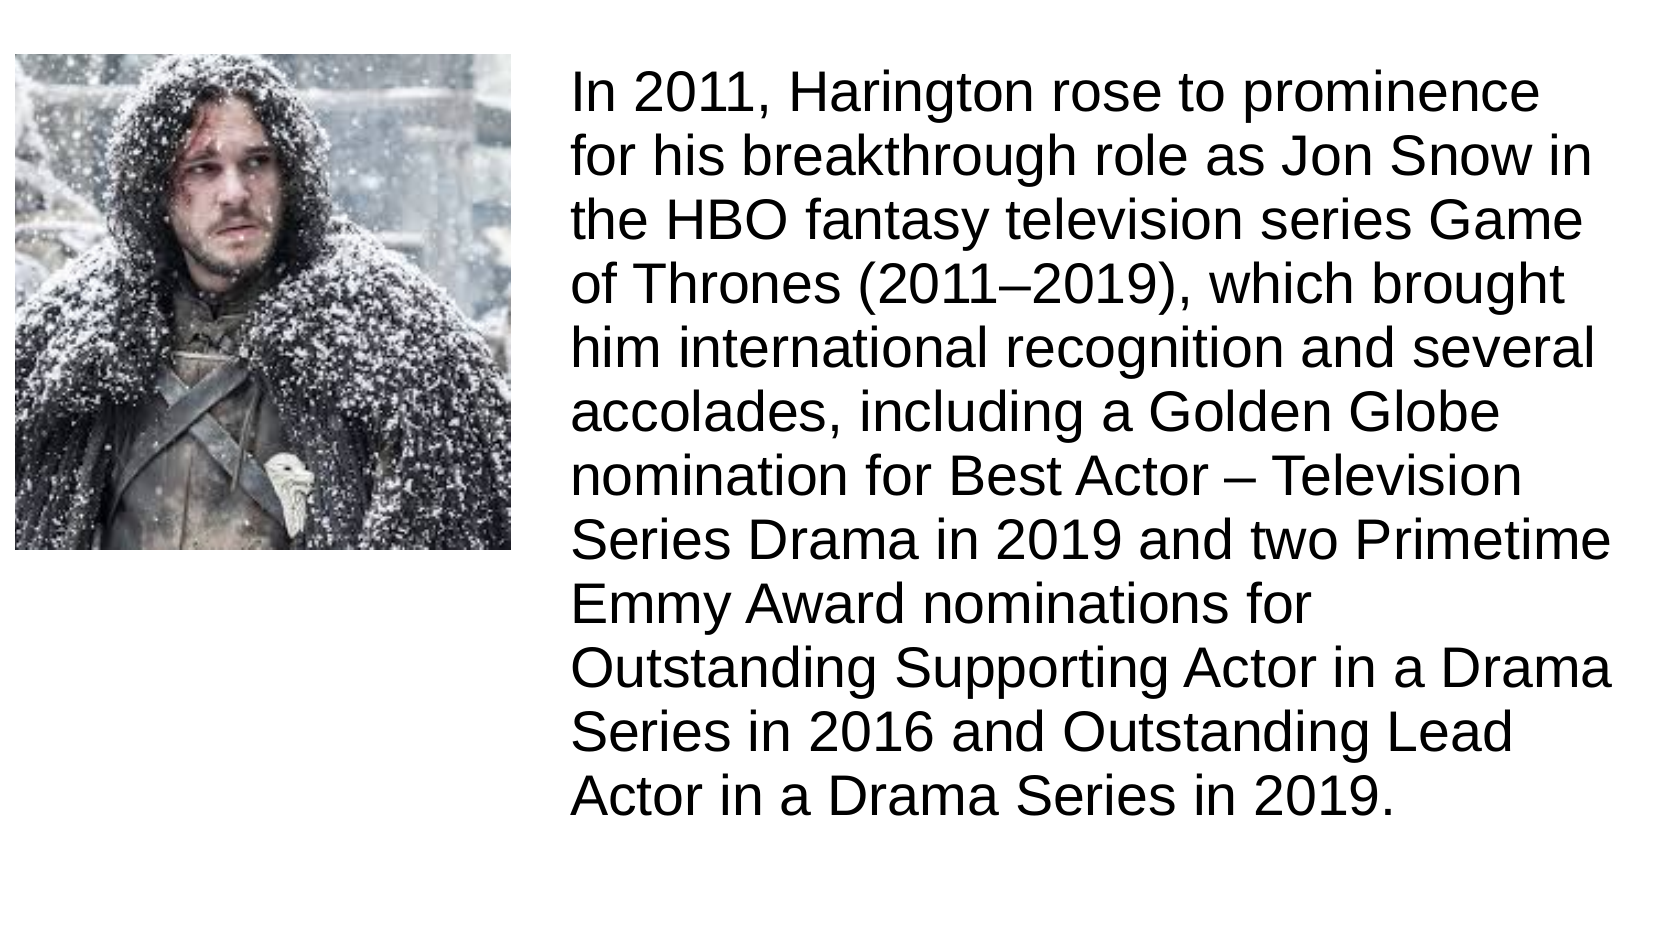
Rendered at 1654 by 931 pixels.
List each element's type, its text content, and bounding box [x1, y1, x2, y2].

list In 2011, Harington rose to prominence for his breakthrough role as Jon Snow in the HBO fantasy television series Game of Thrones (2011–2019), which brought him international recognition and several accolades, including a Golden Globe nomination for Best Actor – Television Series Drama in 2019 and two Primetime Emmy Award nominations for Outstanding Supporting Actor in a Drama Series in 2016 and Outstanding Lead Actor in a Drama Series in 2019. [570, 60, 1616, 841]
picture [15, 54, 511, 550]
